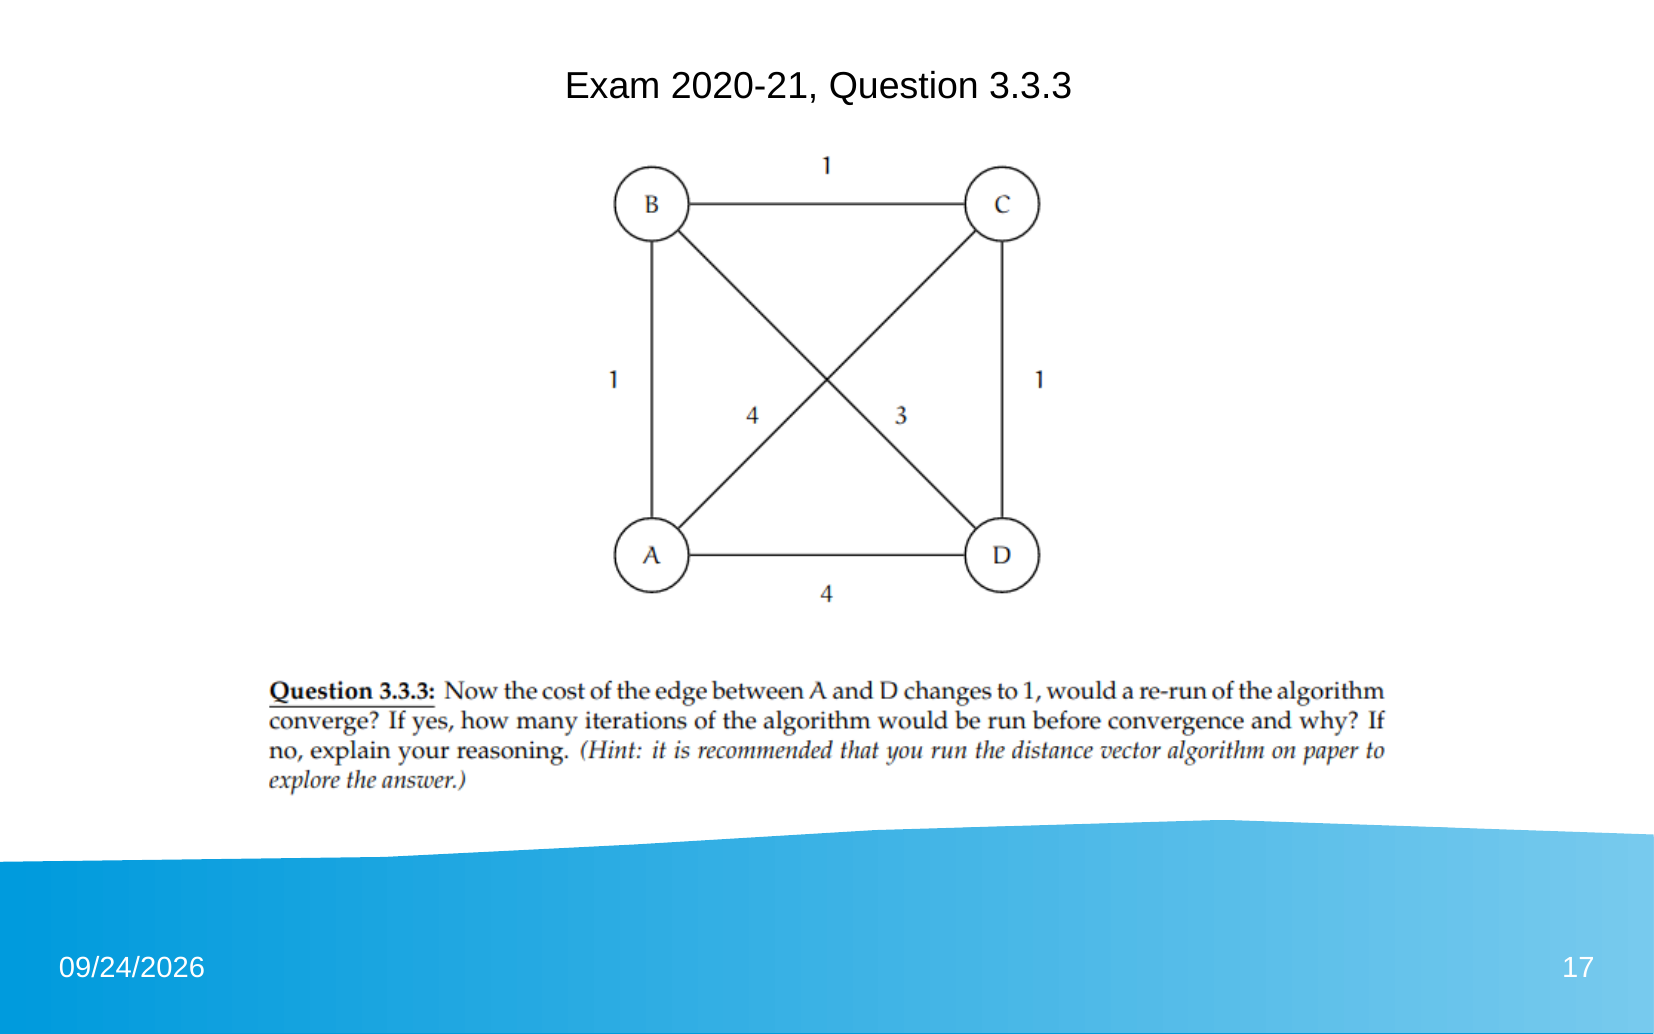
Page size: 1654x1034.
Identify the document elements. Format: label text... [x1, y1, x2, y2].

picture [225, 149, 1407, 800]
text_box Exam 2020-21, Question 3.3.3 [550, 57, 1088, 115]
